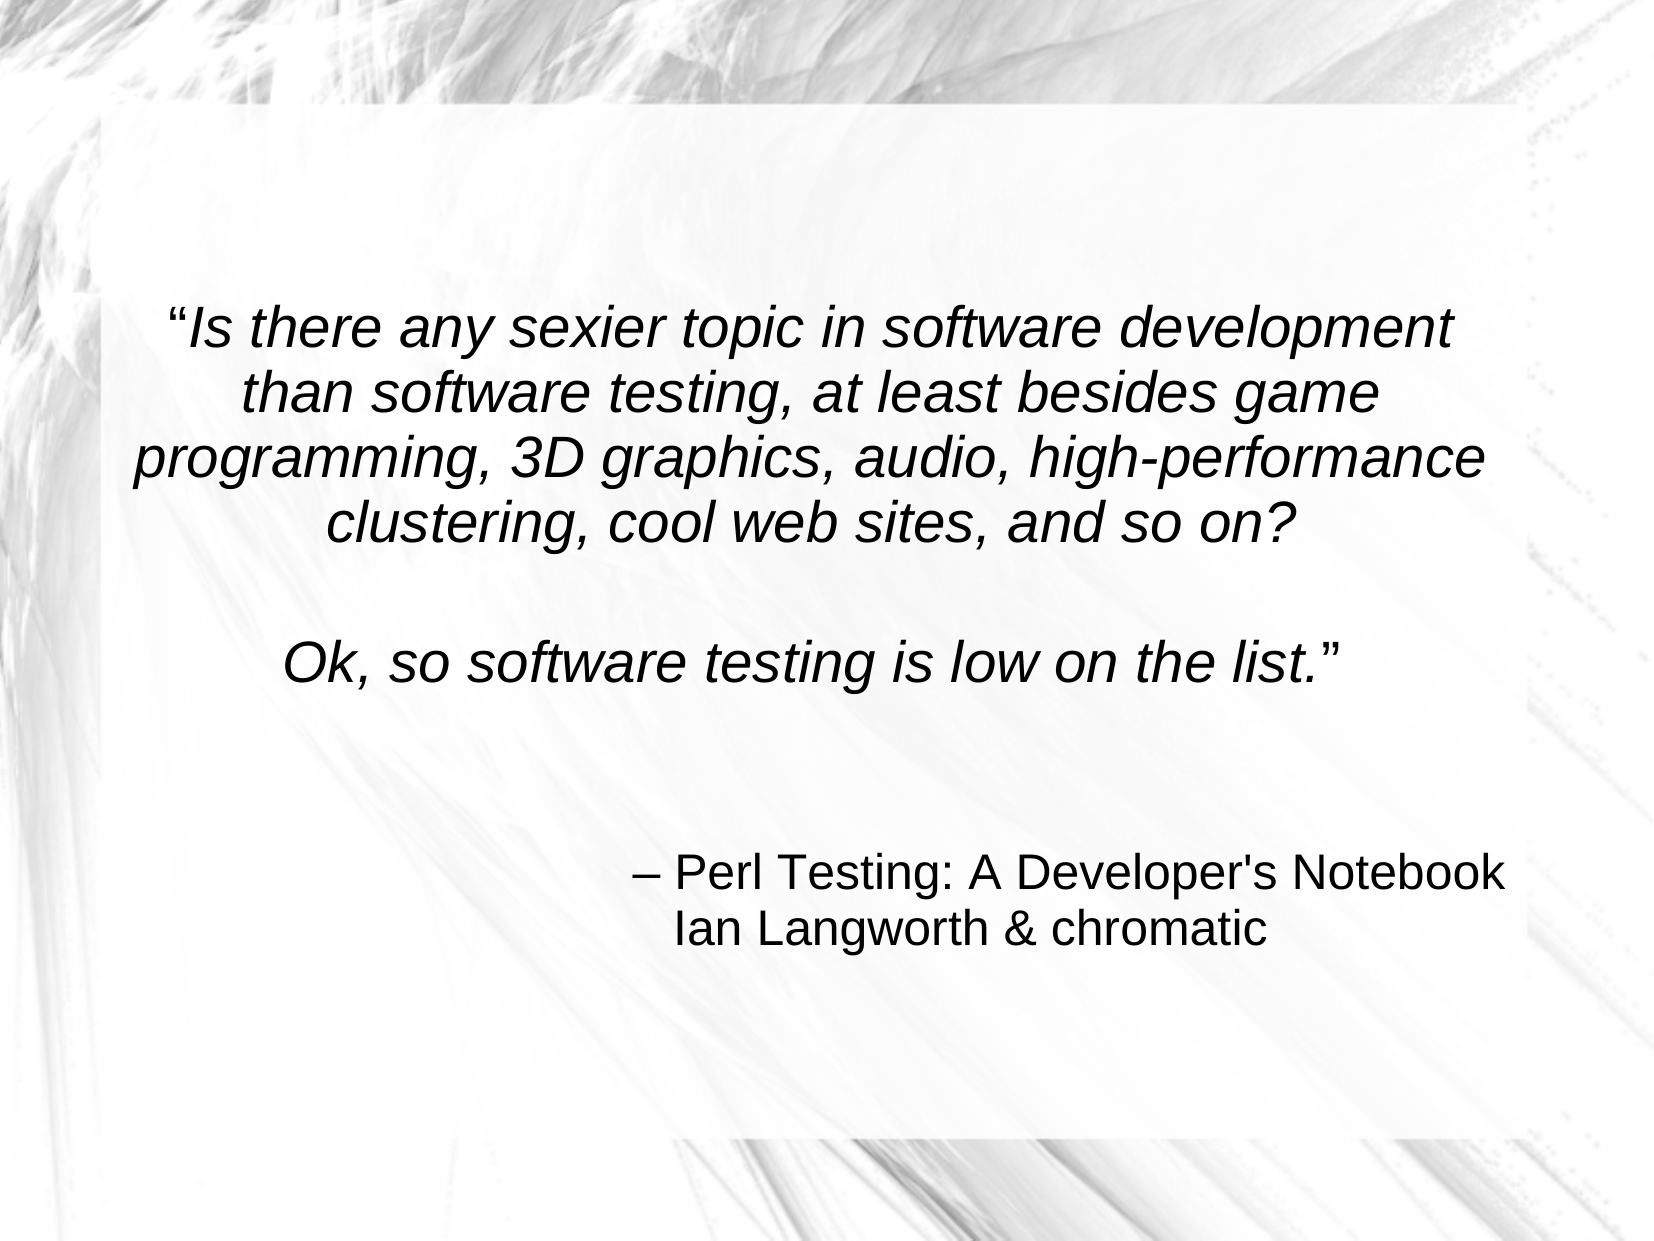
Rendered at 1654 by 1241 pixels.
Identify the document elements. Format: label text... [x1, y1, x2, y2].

picture [0, 0, 1654, 1241]
subtitle “Is there any sexier topic in software development than software testing, at least besides game programming, 3D graphics, audio, high-performance clustering, cool web sites, and so on? Ok, so software testing is low on the list.” – Perl Testing: A Developer's Notebook Ian Langworth & chromatic [118, 112, 1506, 1139]
